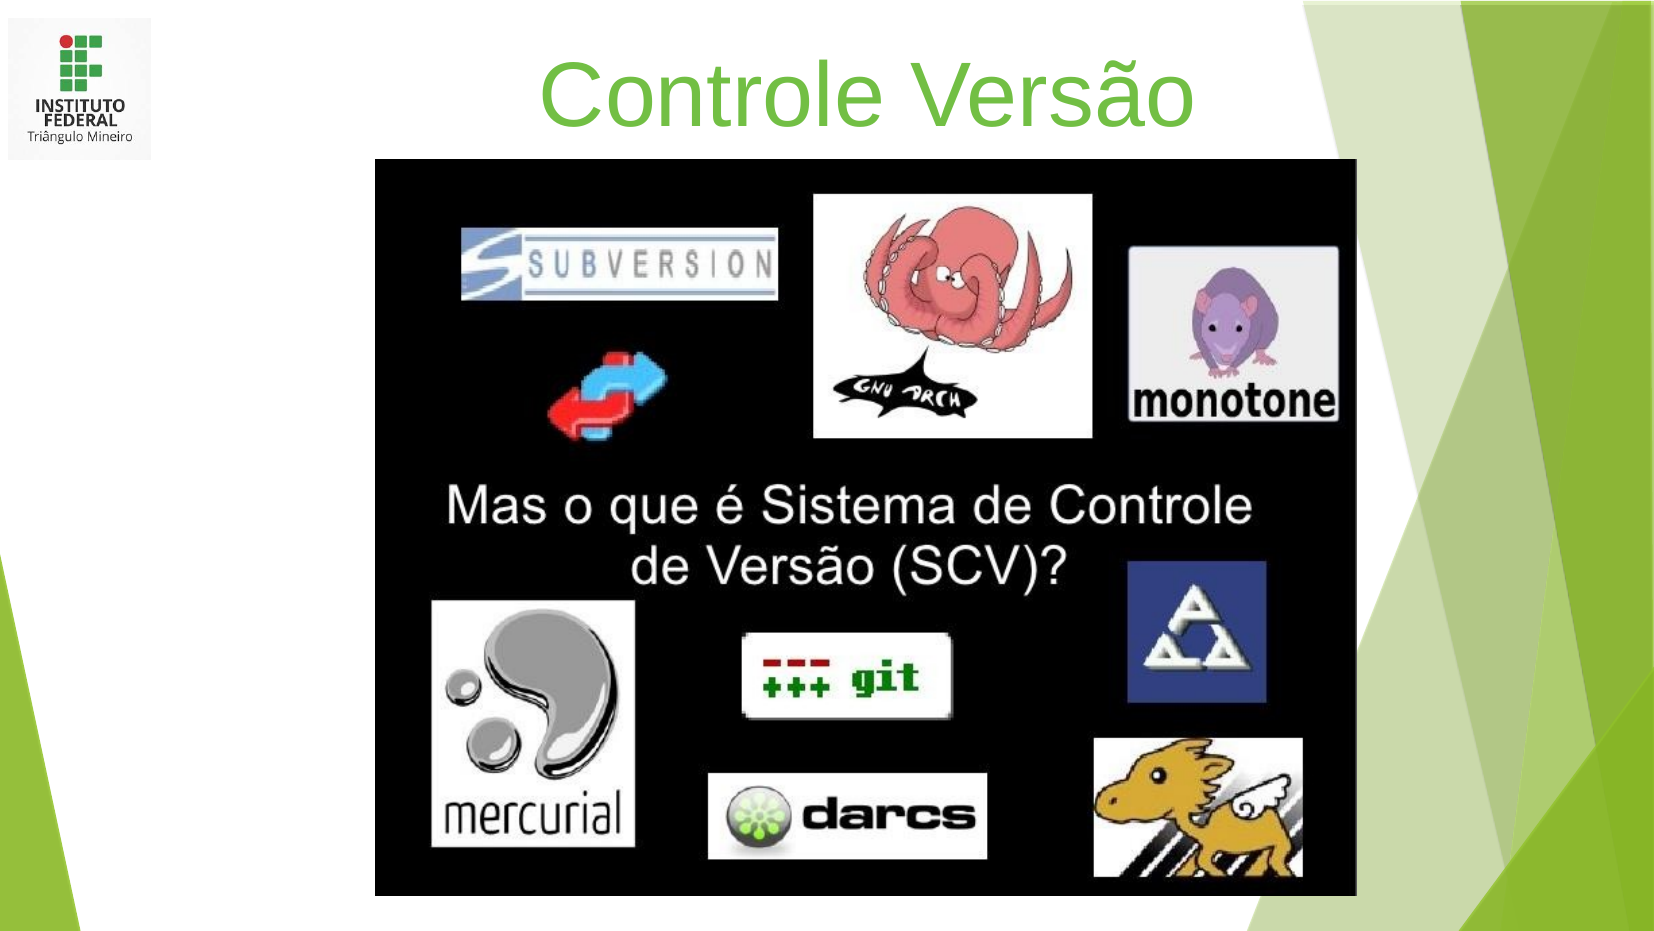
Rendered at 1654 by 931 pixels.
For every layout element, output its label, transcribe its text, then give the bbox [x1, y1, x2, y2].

title Controle Versão [165, 31, 1571, 160]
picture [375, 159, 1357, 896]
picture [8, 18, 151, 160]
